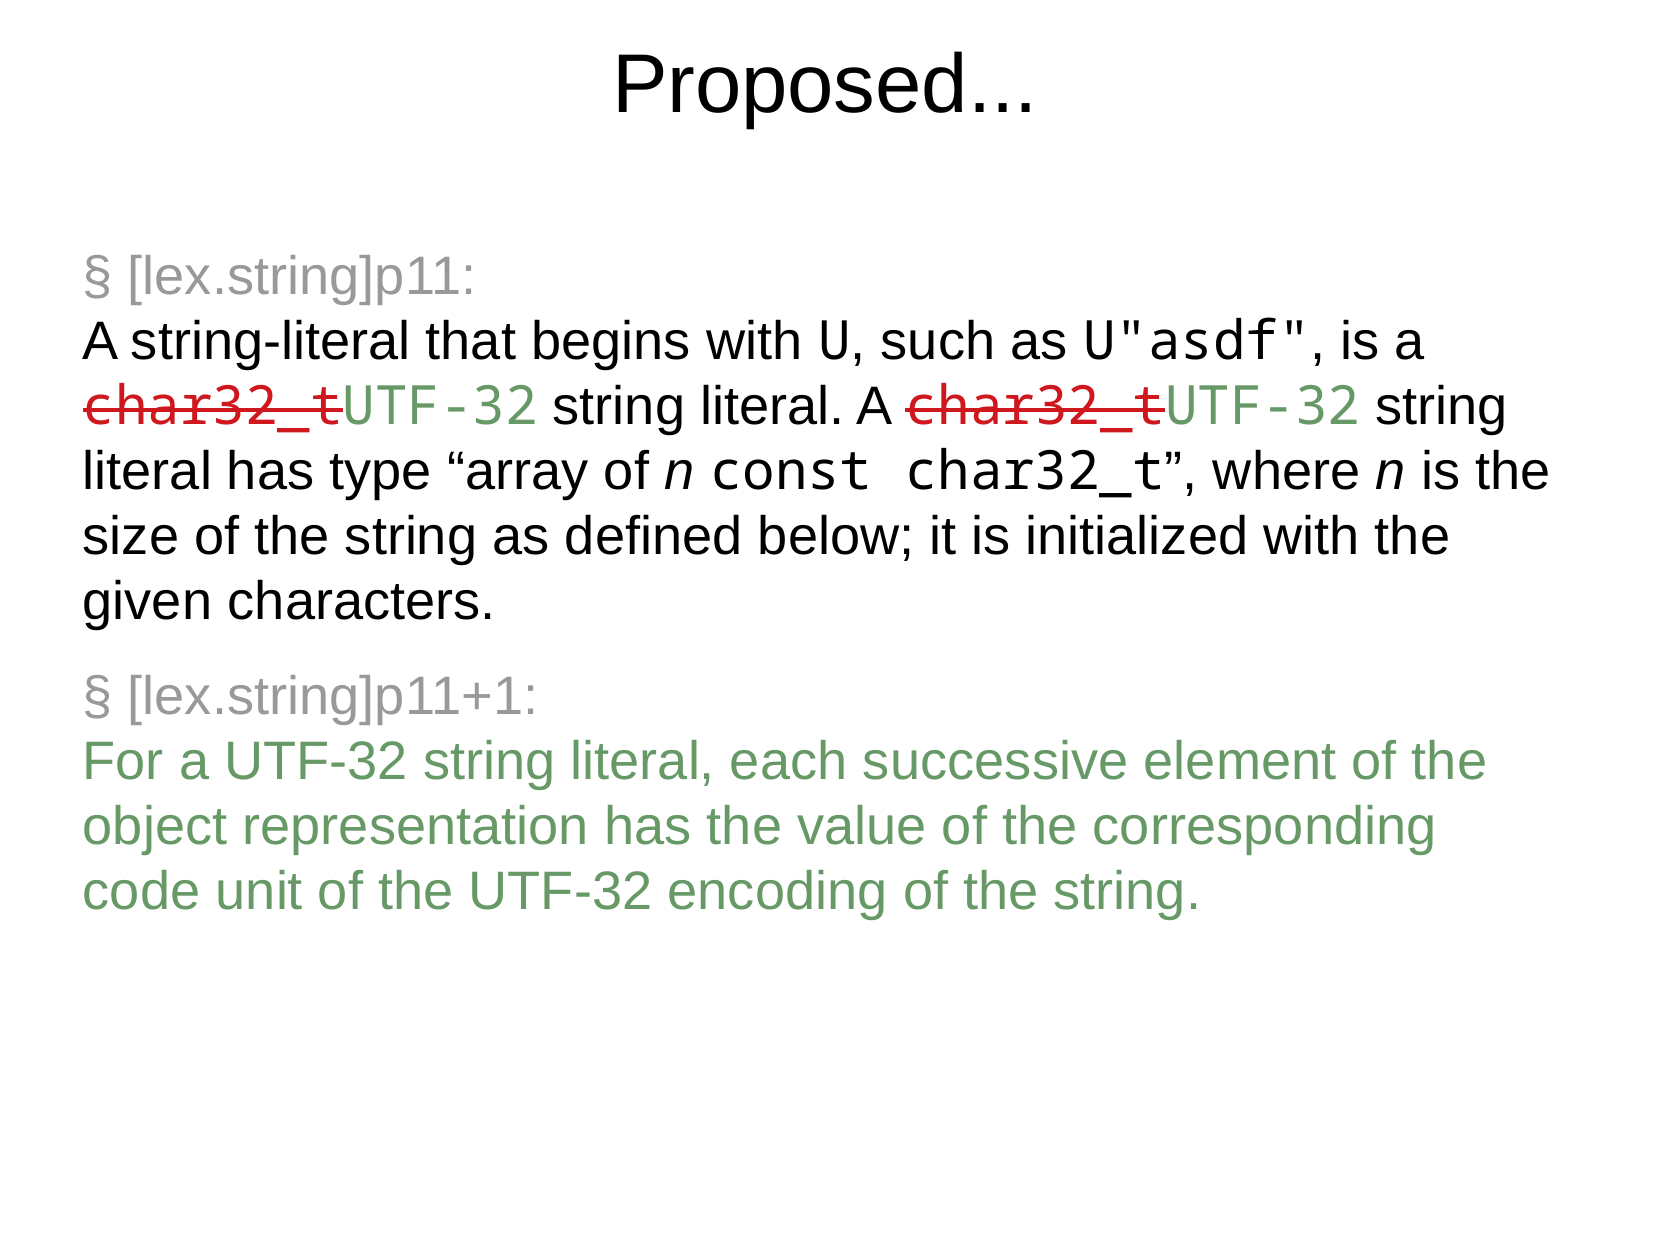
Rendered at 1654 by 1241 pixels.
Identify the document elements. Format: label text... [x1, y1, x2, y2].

text_box Proposed... [90, 30, 1561, 166]
list § [lex.string]p11: A string-literal that begins with U, such as U"asdf", is a char32_­tUTF-32 string literal. A char32_tUTF-32 string literal has type “array of n const char32_t”, where n is the size of the string as defined below; it is initialized with the given characters. § [lex.string]p11+1: For a UTF-32 string literal, each successive element of the object representation has the value of the corresponding code unit of the UTF-32 encoding of the string. [82, 240, 1571, 1126]
